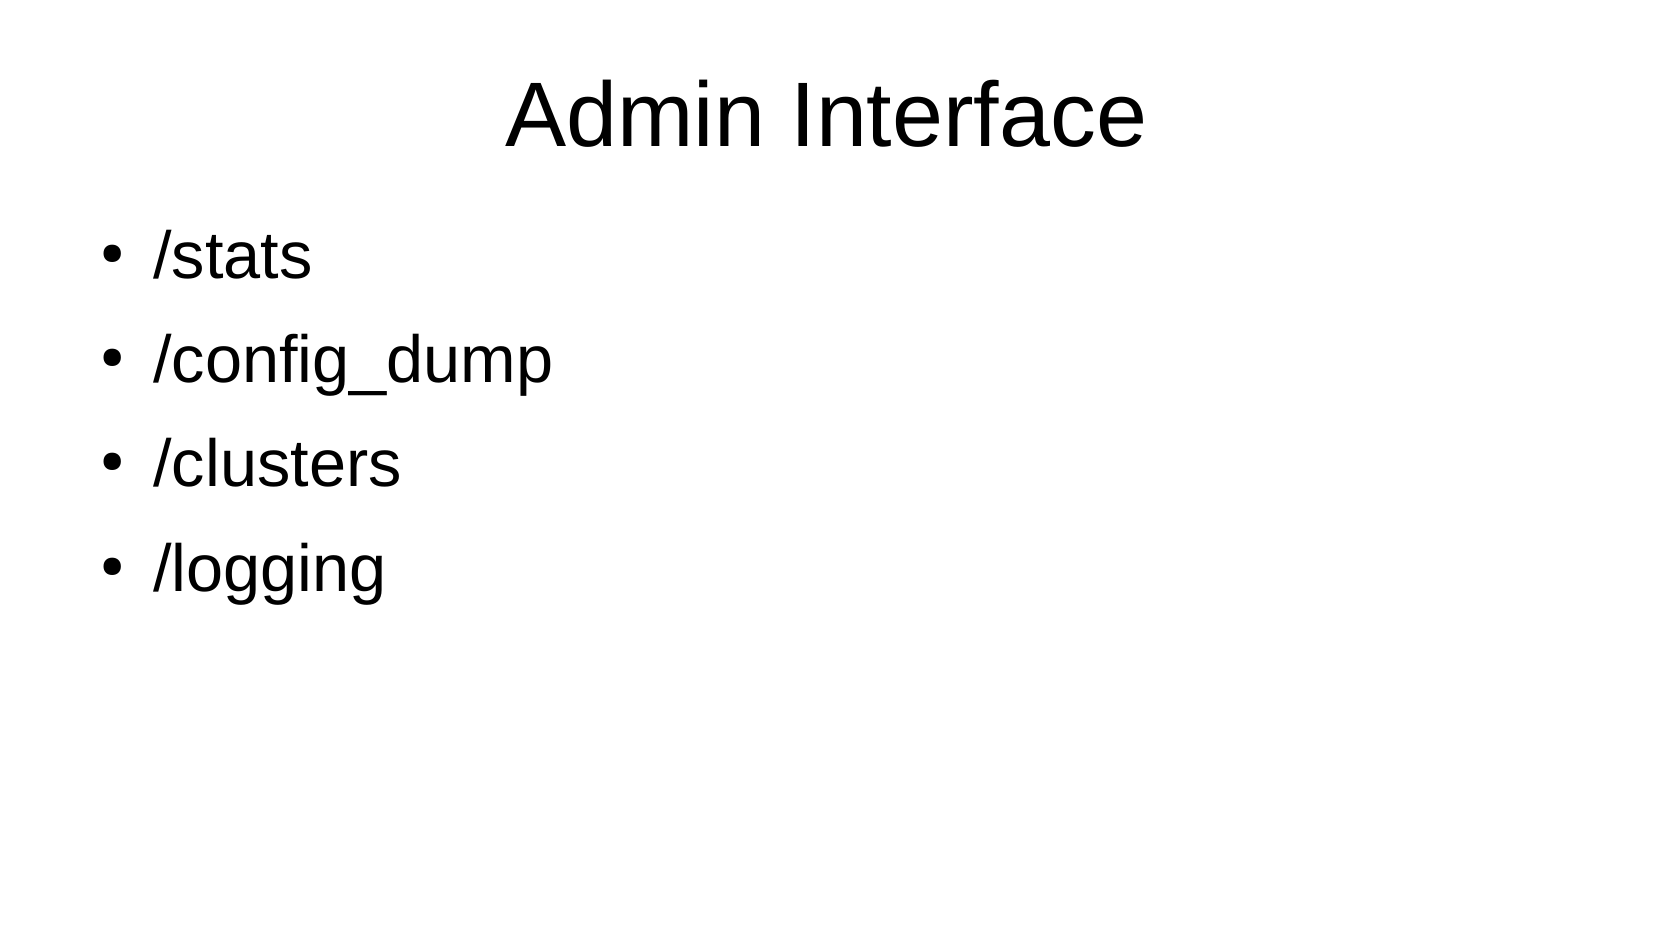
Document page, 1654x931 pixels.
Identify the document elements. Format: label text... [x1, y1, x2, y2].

title Admin Interface [82, 37, 1571, 193]
list /stats /config_dump /clusters /logging [82, 217, 1571, 758]
